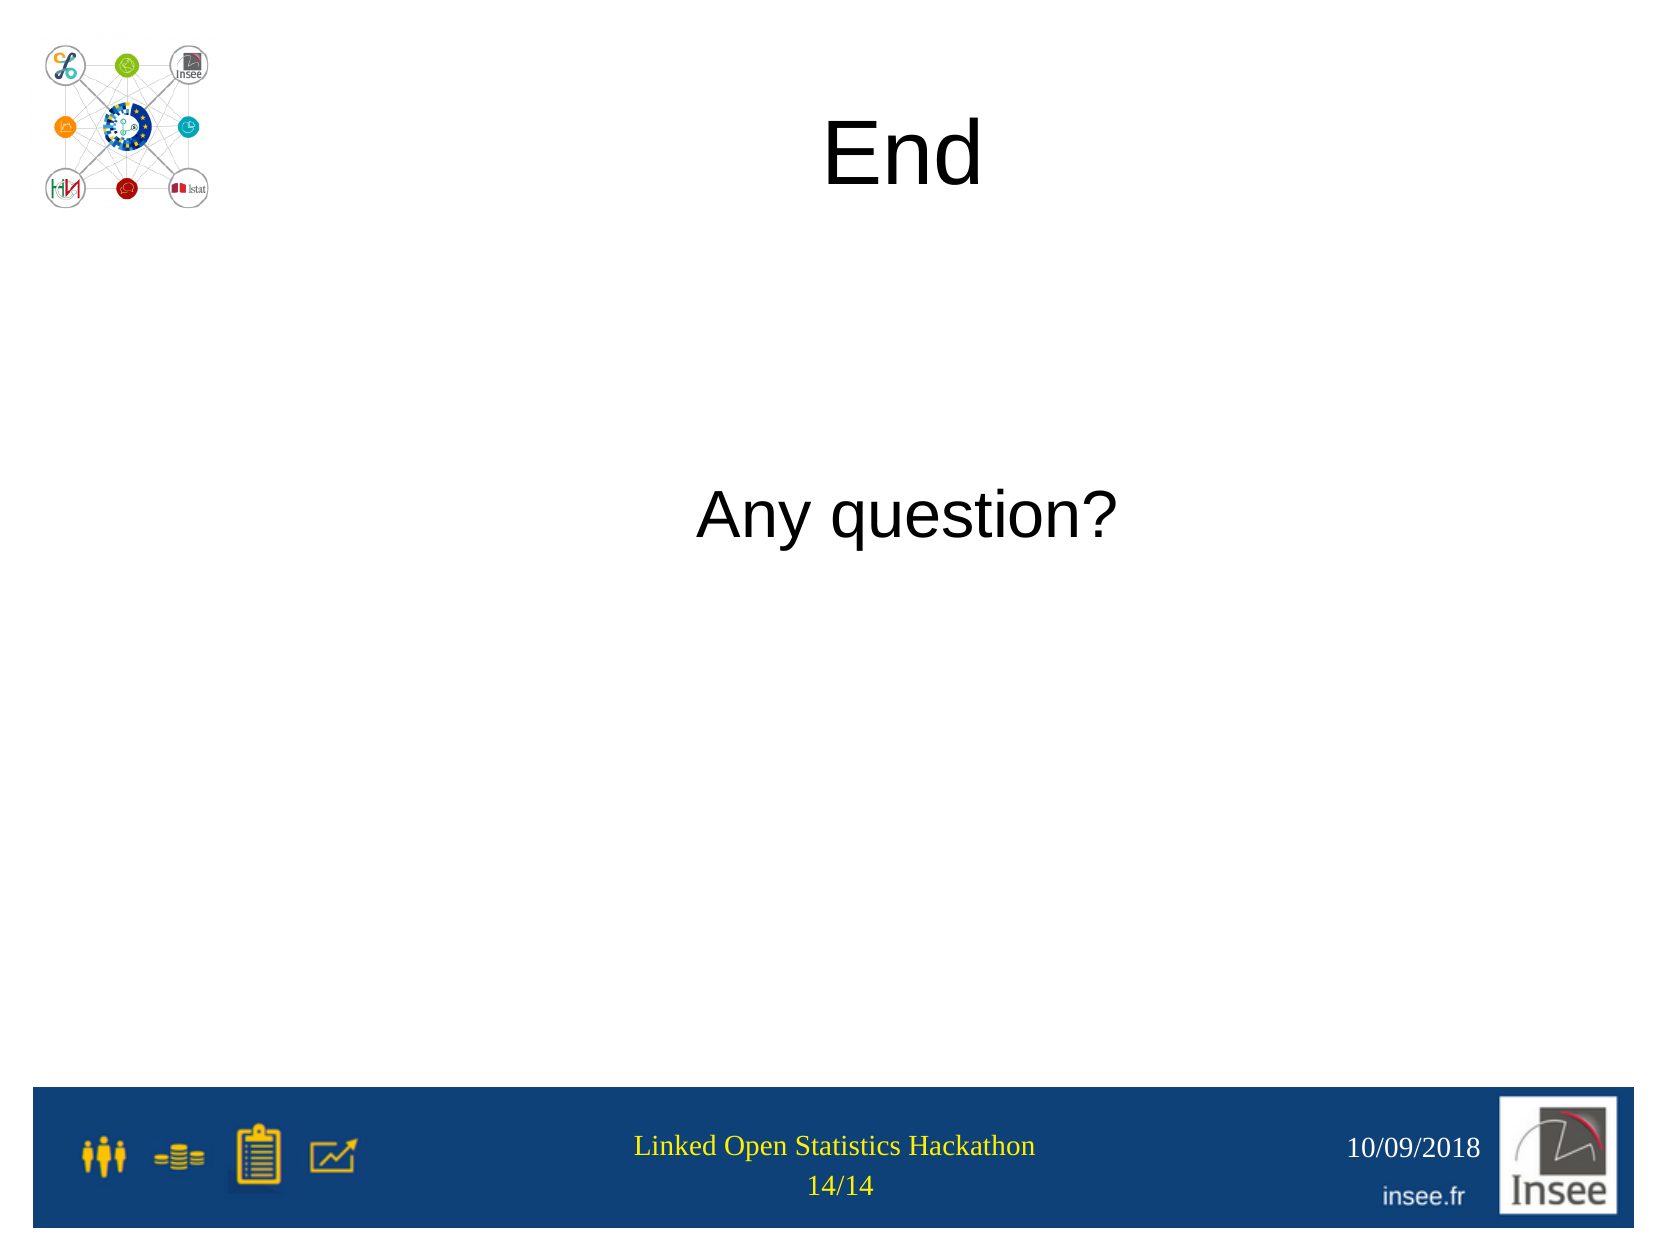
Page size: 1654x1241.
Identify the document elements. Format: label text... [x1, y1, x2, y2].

title End [236, 49, 1571, 257]
picture [33, 1087, 1634, 1228]
picture [28, 28, 225, 225]
list Any question? [625, 476, 1182, 591]
